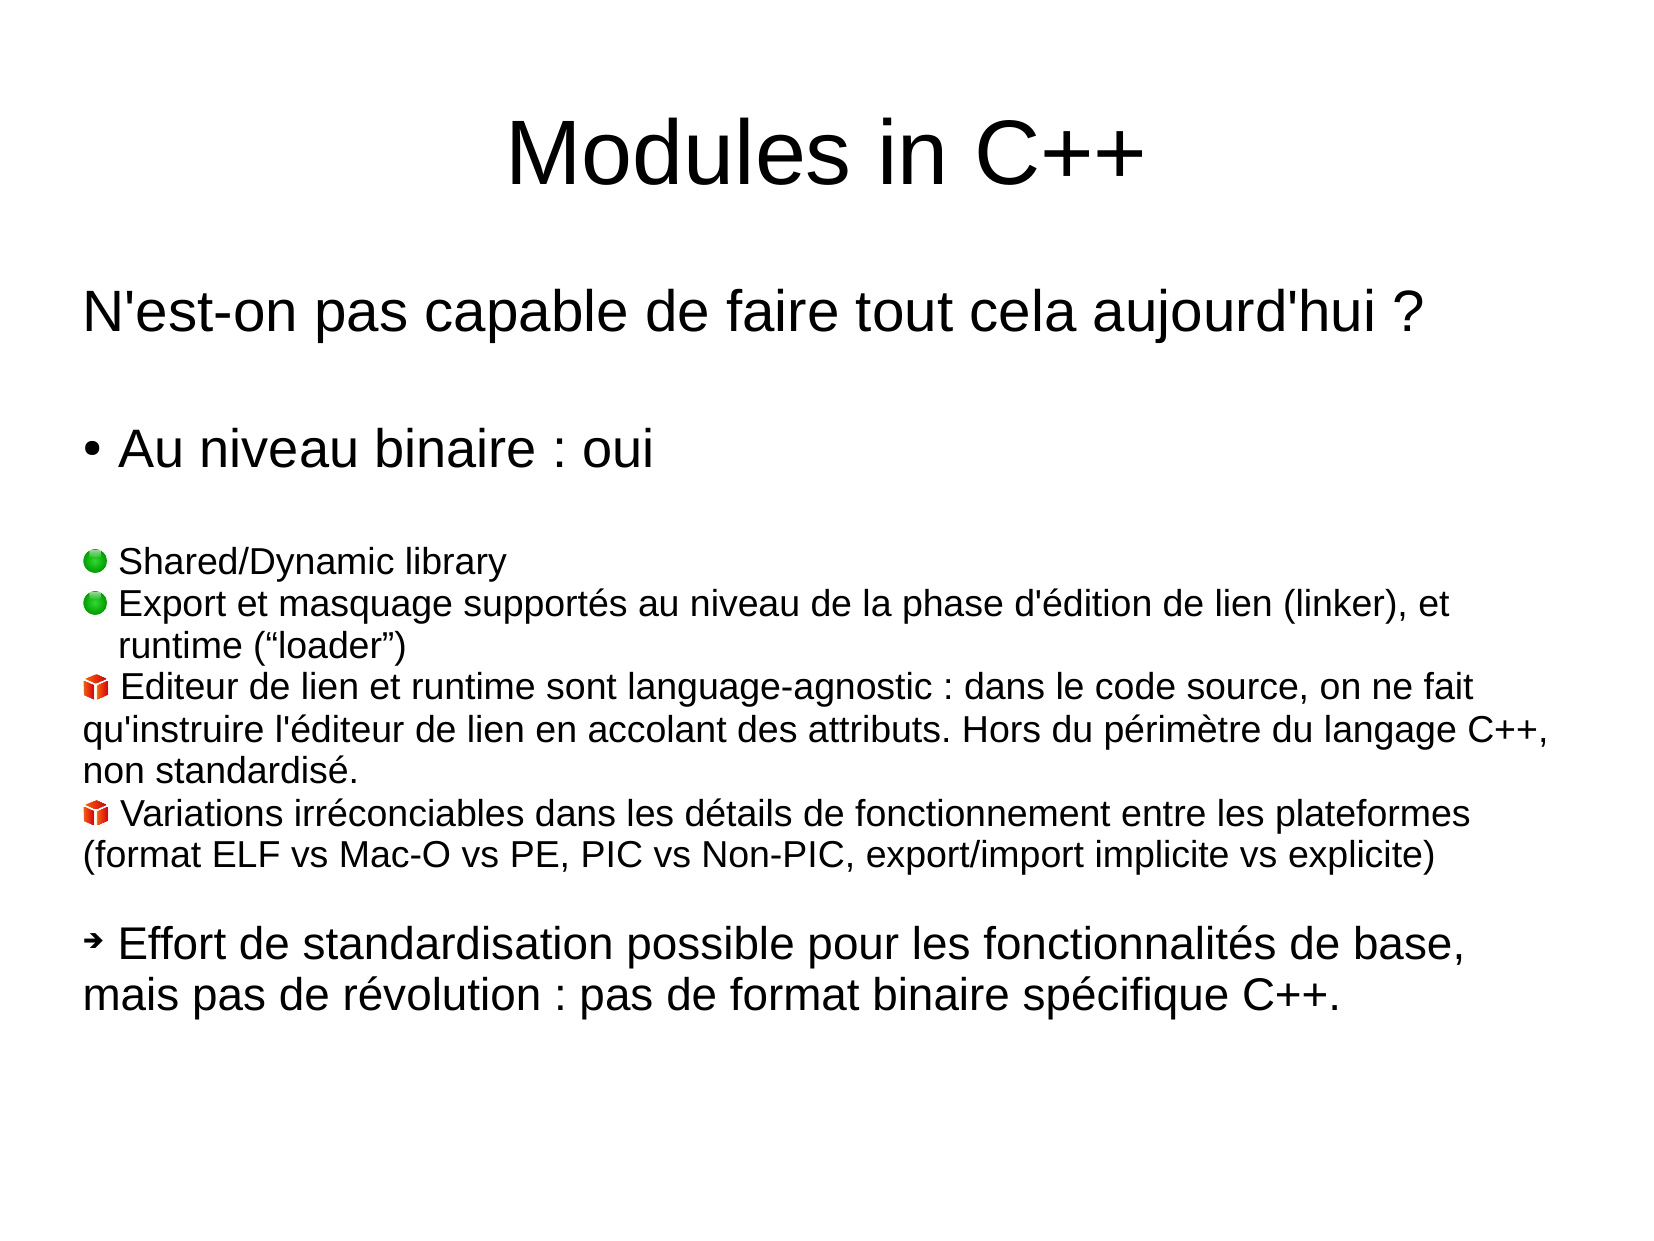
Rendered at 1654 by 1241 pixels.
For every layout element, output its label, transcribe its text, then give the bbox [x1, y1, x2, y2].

subtitle N'est-on pas capable de faire tout cela aujourd'hui ? Au niveau binaire : oui Shared/Dynamic library Export et masquage supportés au niveau de la phase d'édition de lien (linker), et runtime (“loader”) Editeur de lien et runtime sont language-agnostic : dans le code source, on ne fait qu'instruire l'éditeur de lien en accolant des attributs. Hors du périmètre du langage C++, non standardisé. Variations irréconciables dans les détails de fonctionnement entre les plateformes (format ELF vs Mac-O vs PE, PIC vs Non-PIC, export/import implicite vs explicite) Effort de standardisation possible pour les fonctionnalités de base, mais pas de révolution : pas de format binaire spécifique C++. [82, 278, 1571, 1021]
title Modules in C++ [82, 49, 1571, 257]
